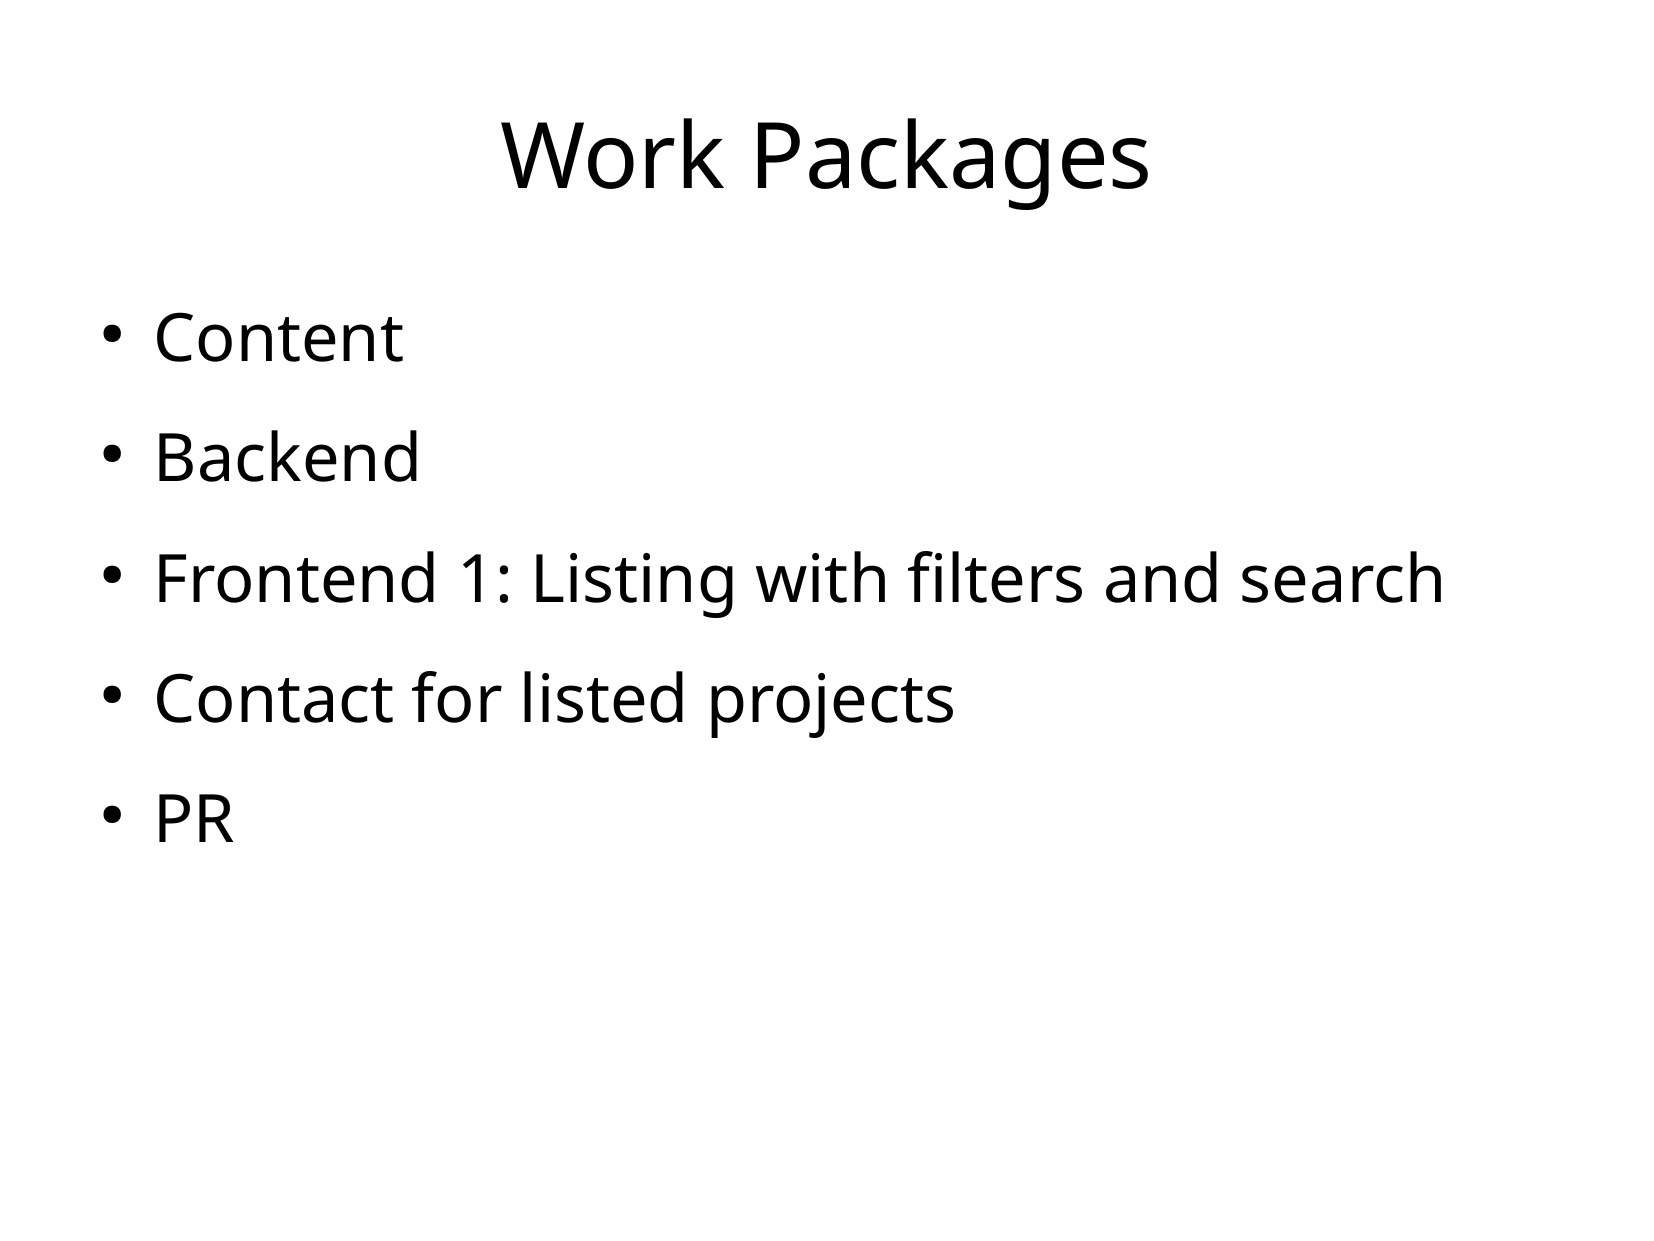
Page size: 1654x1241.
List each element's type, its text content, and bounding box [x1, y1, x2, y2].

title Work Packages [82, 49, 1571, 257]
list Content Backend Frontend 1: Listing with filters and search Contact for listed projects PR [82, 290, 1571, 1010]
